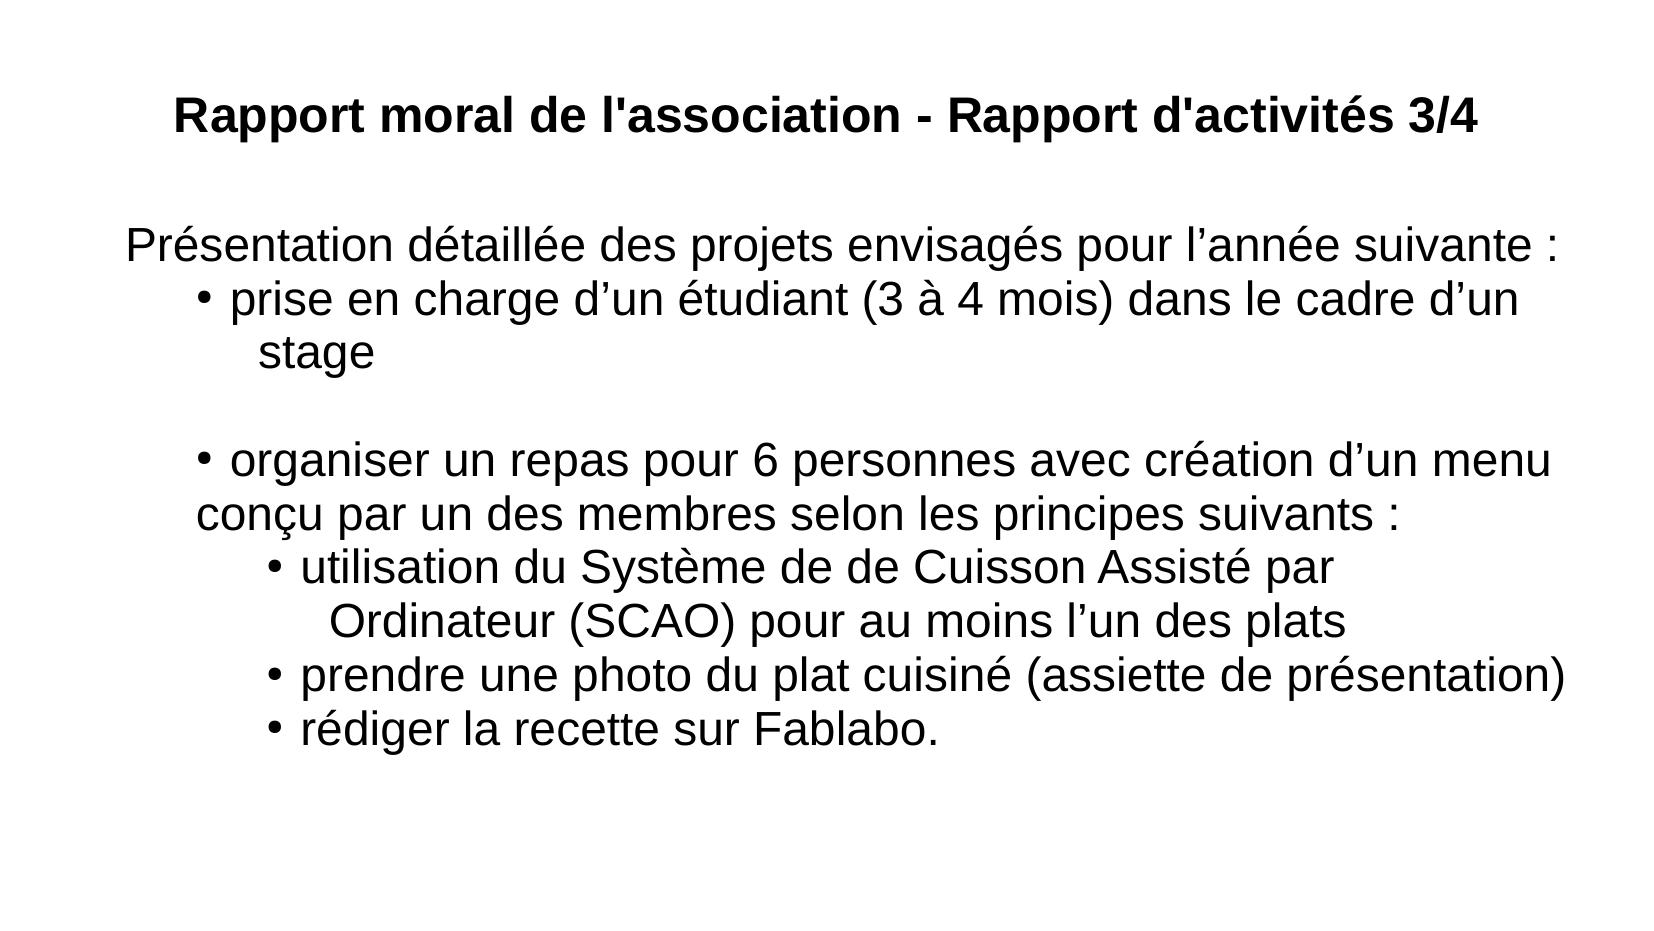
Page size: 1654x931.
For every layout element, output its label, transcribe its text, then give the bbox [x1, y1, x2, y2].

list Présentation détaillée des projets envisagés pour l’année suivante : prise en charge d’un étudiant (3 à 4 mois) dans le cadre d’un stage organiser un repas pour 6 personnes avec création d’un menu conçu par un des membres selon les principes suivants : utilisation du Système de de Cuisson Assisté par Ordinateur (SCAO) pour au moins l’un des plats prendre une photo du plat cuisiné (assiette de présentation) rédiger la recette sur Fablabo. [82, 217, 1571, 758]
title Rapport moral de l'association - Rapport d'activités 3/4 [82, 37, 1571, 193]
